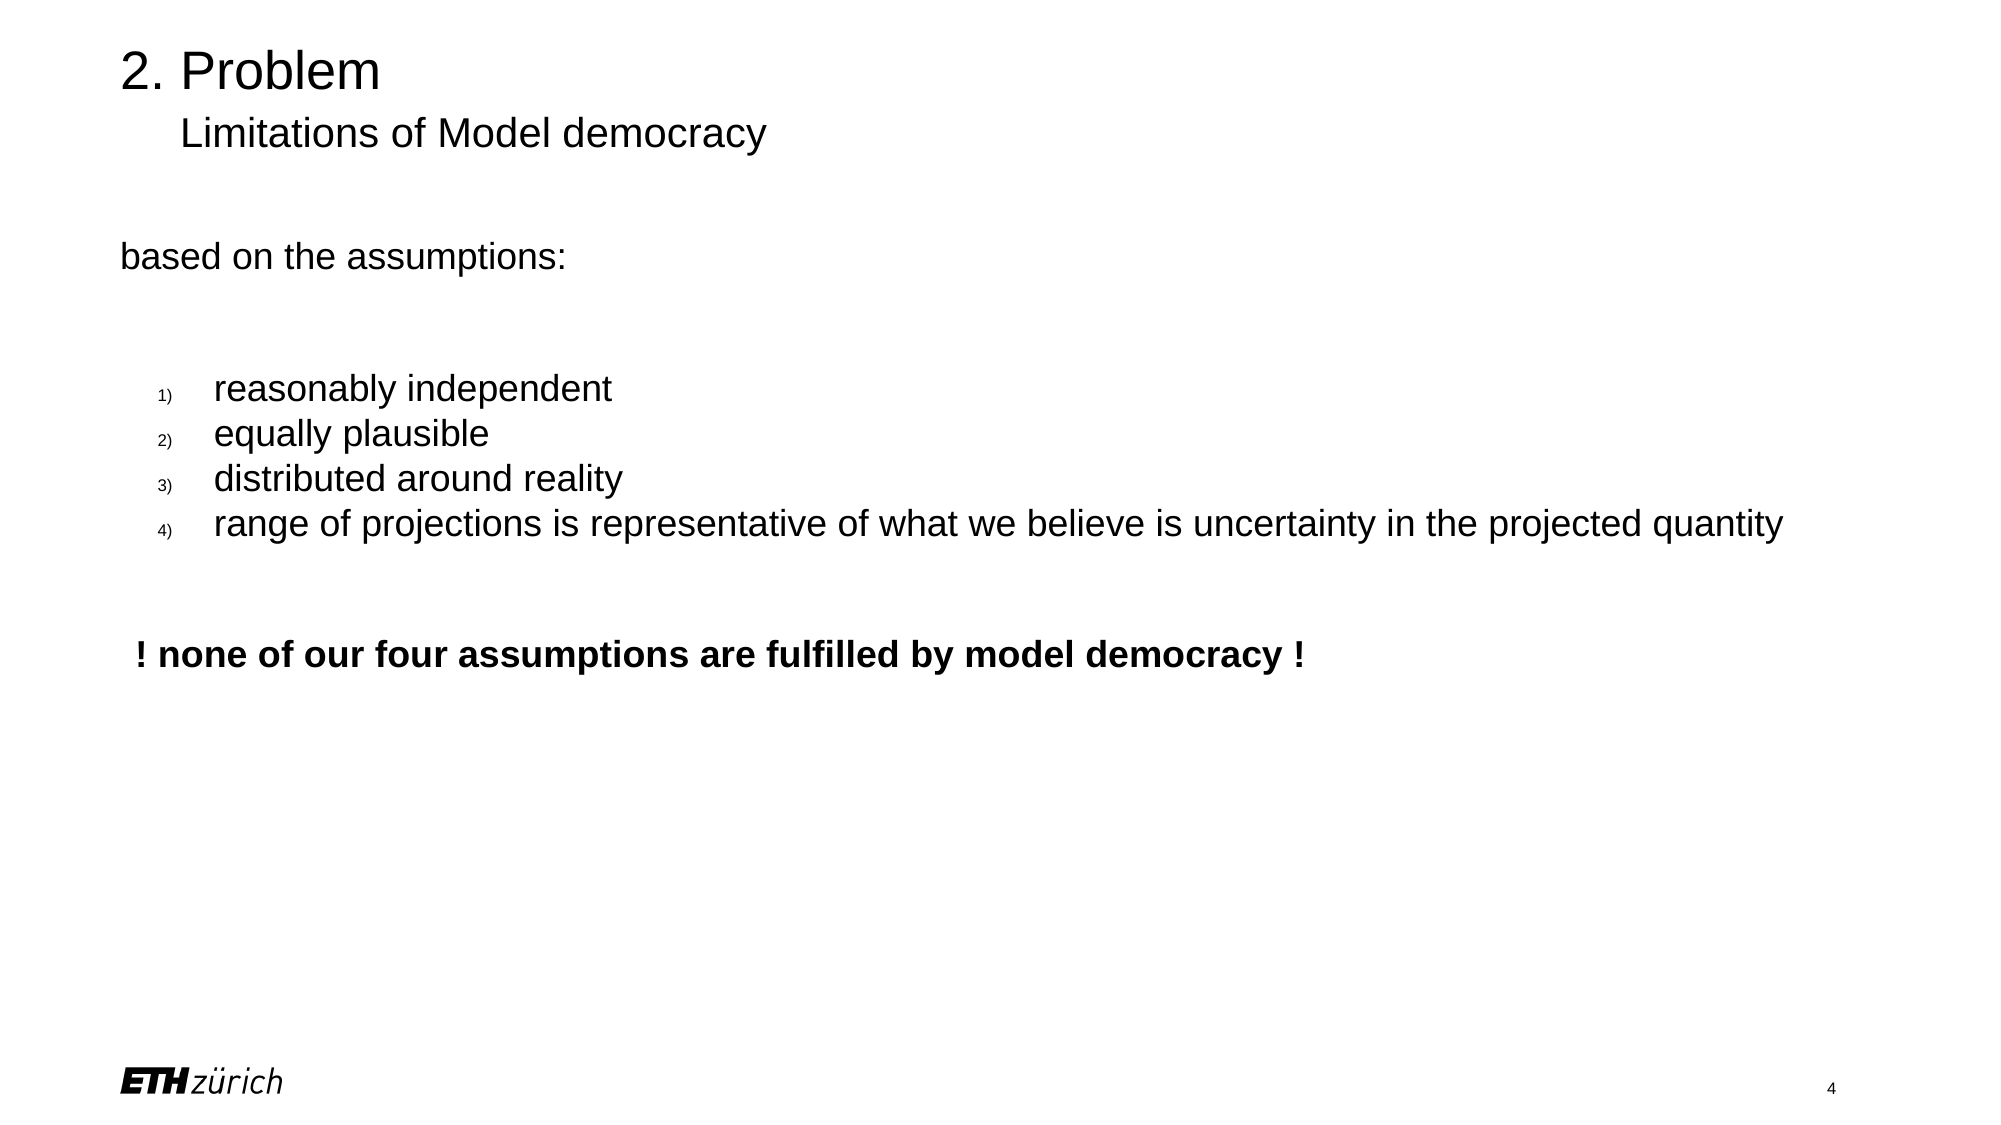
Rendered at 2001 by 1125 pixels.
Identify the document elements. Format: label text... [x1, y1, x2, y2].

list based on the assumptions: reasonably independent equally plausible distributed around reality range of projections is representative of what we believe is uncertainty in the projected quantity [120, 231, 1880, 616]
text_box ! none of our four assumptions are fulfilled by model democracy ! [120, 615, 1771, 984]
title 2. Problem Limitations of Model democracy [120, 42, 1880, 191]
slide_number 4 [1827, 1069, 1880, 1106]
